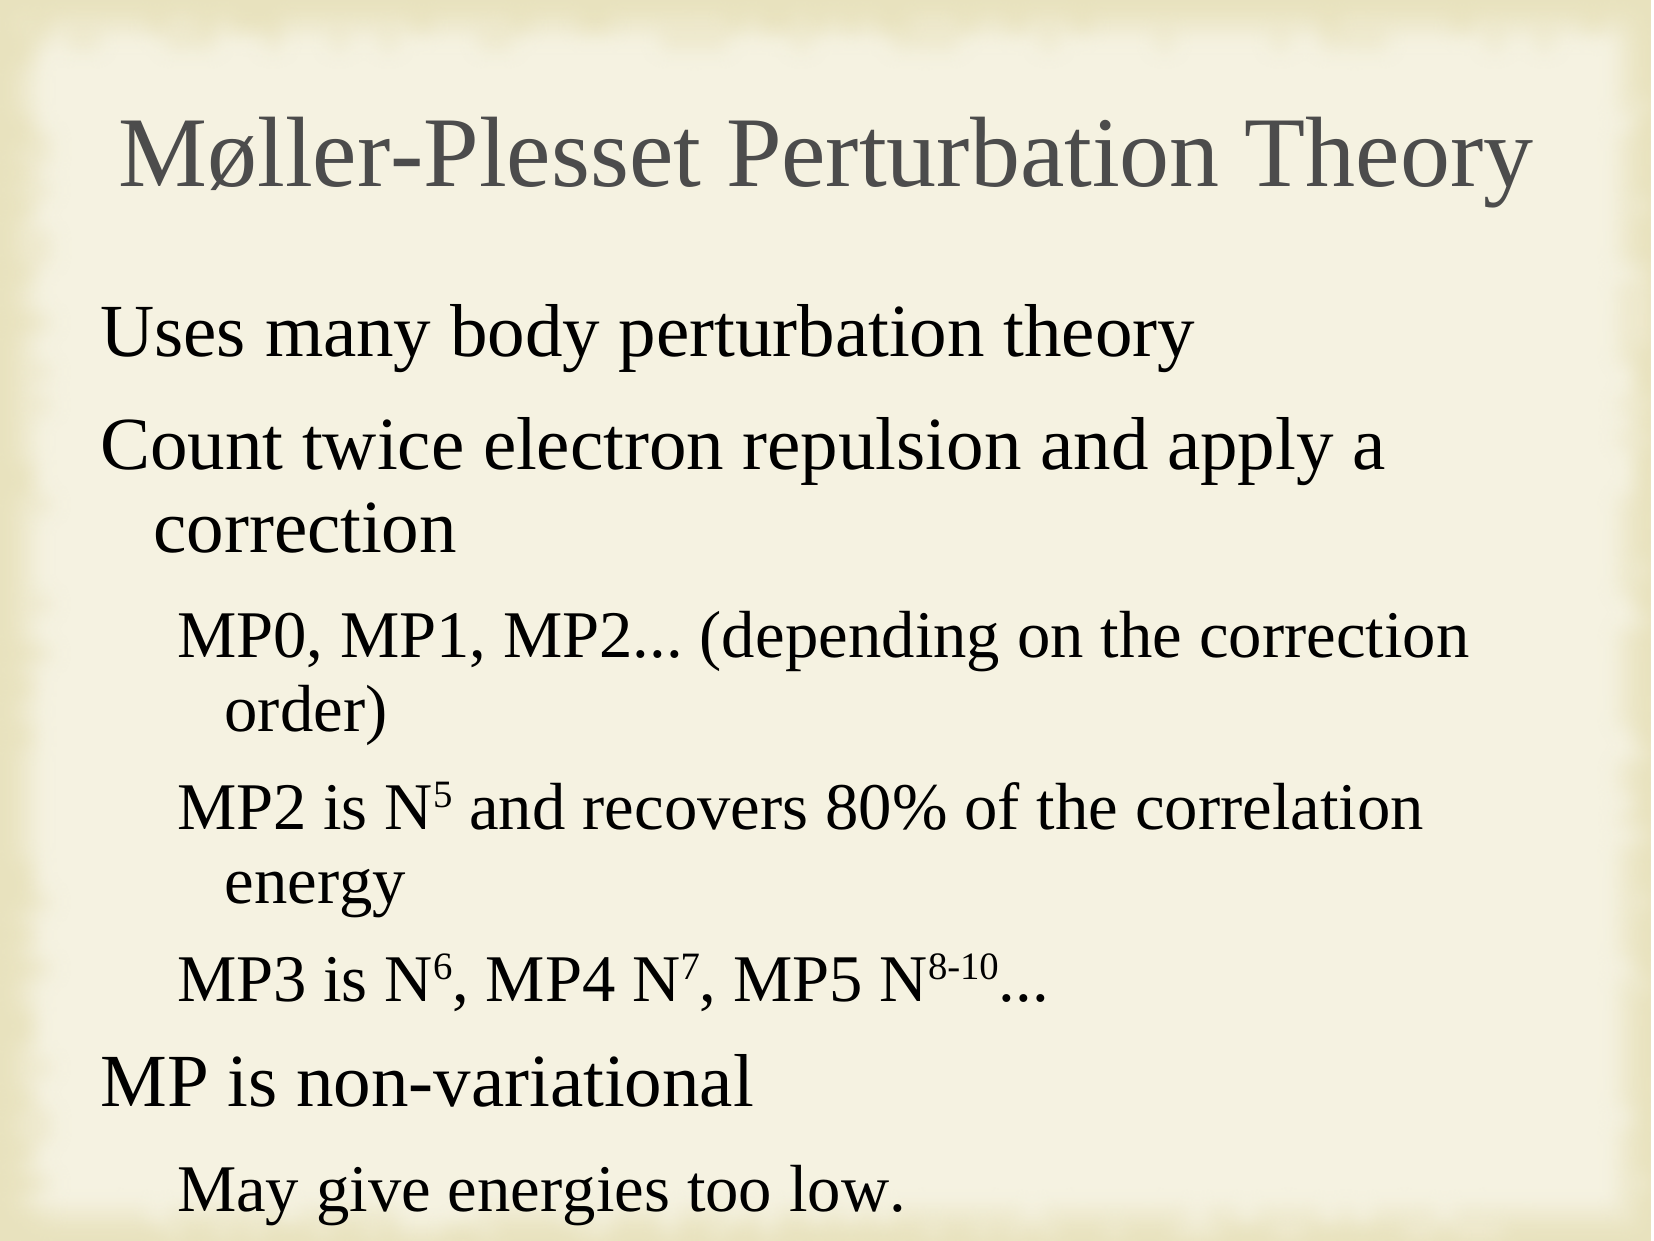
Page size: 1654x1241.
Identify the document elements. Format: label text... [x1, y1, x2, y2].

picture [0, 0, 1651, 1241]
title Møller-Plesset Perturbation Theory [82, 56, 1571, 250]
list Uses many body perturbation theory Count twice electron repulsion and apply a correction MP0, MP1, MP2... (depending on the correction order) MP2 is N5 and recovers 80% of the correlation energy MP3 is N6, MP4 N7, MP5 N8-10... MP is non-variational May give energies too low. [82, 290, 1571, 1232]
